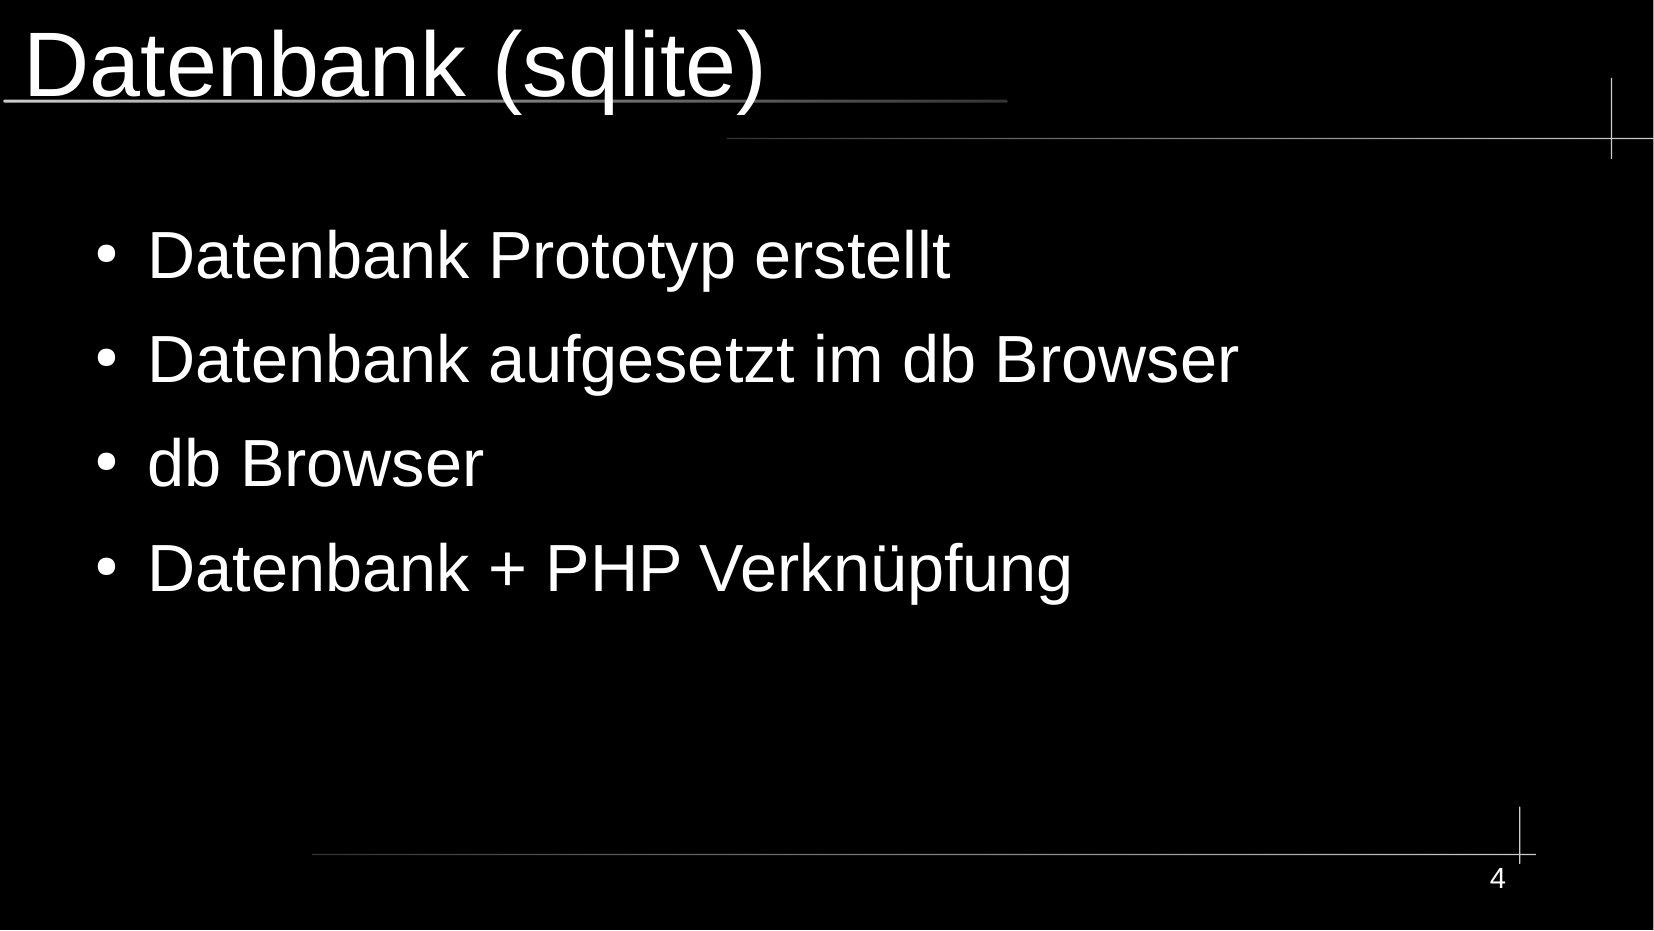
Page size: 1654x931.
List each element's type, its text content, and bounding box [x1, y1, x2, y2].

list Datenbank Prototyp erstellt Datenbank aufgesetzt im db Browser db Browser Datenbank + PHP Verknüpfung [76, 217, 1565, 758]
title Datenbank (sqlite) [23, 11, 1589, 119]
